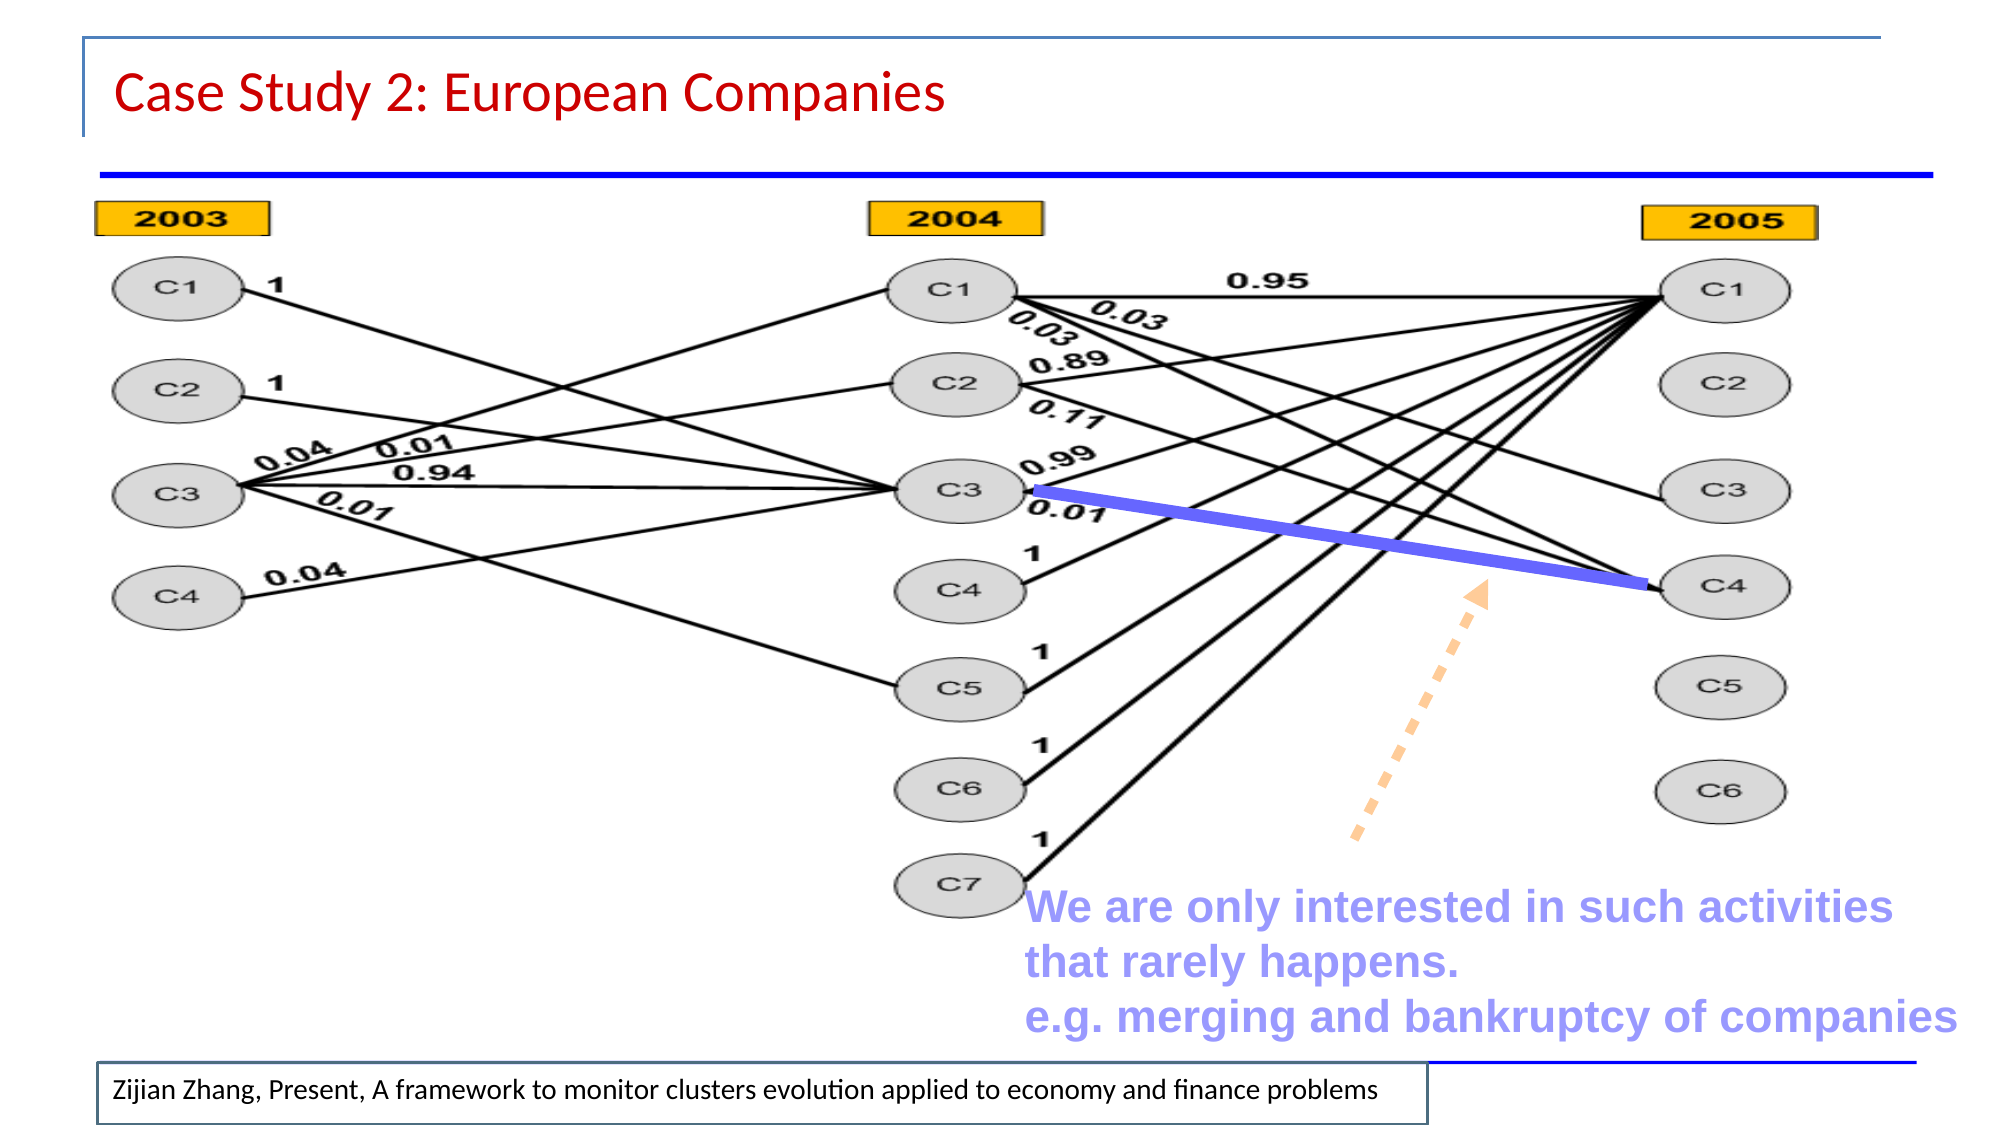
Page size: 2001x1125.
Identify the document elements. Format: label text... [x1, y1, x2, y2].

picture [94, 200, 1819, 919]
text_box We are only interested in such activities that rarely happens. e.g. merging and bankruptcy of companies [1009, 869, 1975, 1038]
text_box Zijian Zhang, Present, A framework to monitor clusters evolution applied to economy and finance problems [97, 1062, 1428, 1125]
text_box Case Study 2: European Companies [99, 45, 1900, 188]
